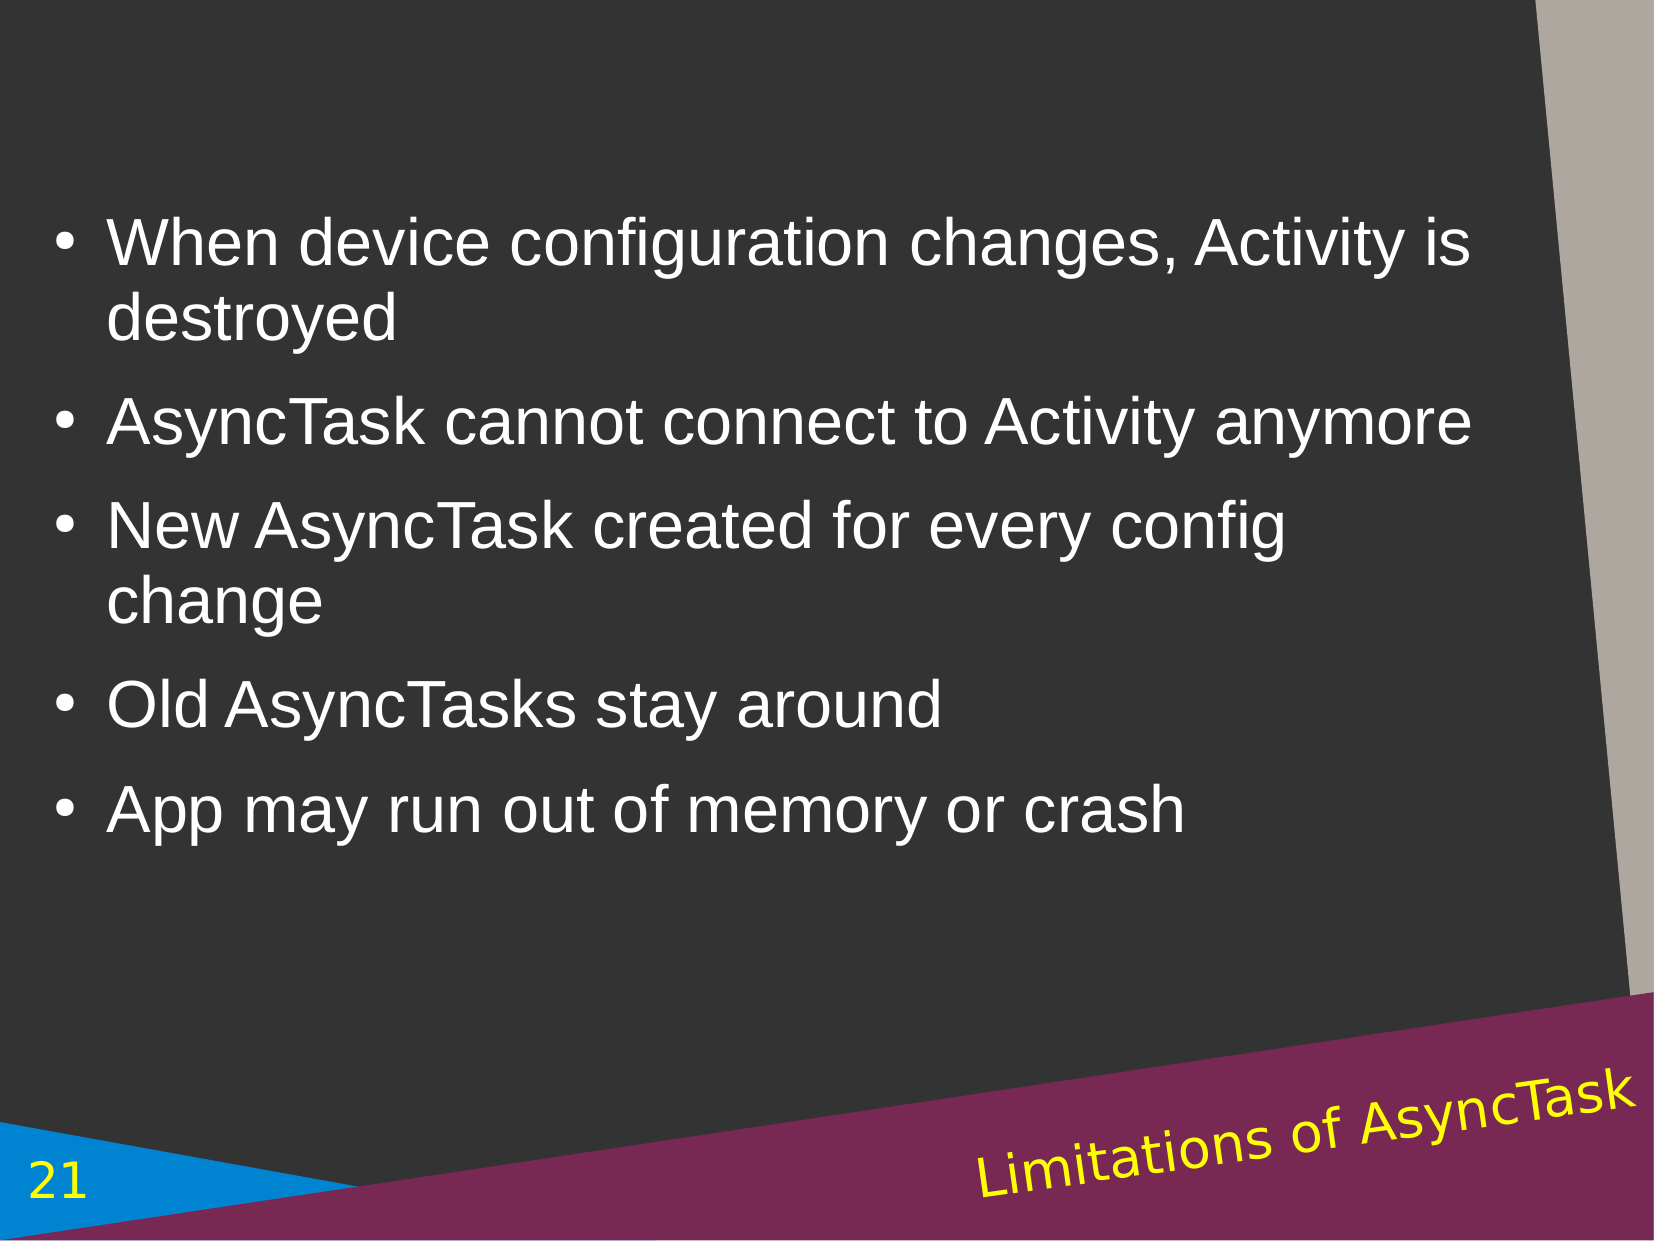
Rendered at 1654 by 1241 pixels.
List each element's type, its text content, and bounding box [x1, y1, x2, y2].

list When device configuration changes, Activity is destroyed AsyncTask cannot connect to Activity anymore New AsyncTask created for every config change Old AsyncTasks stay around App may run out of memory or crash [35, 59, 1524, 993]
title Limitations of AsyncTask [956, 995, 1654, 1241]
